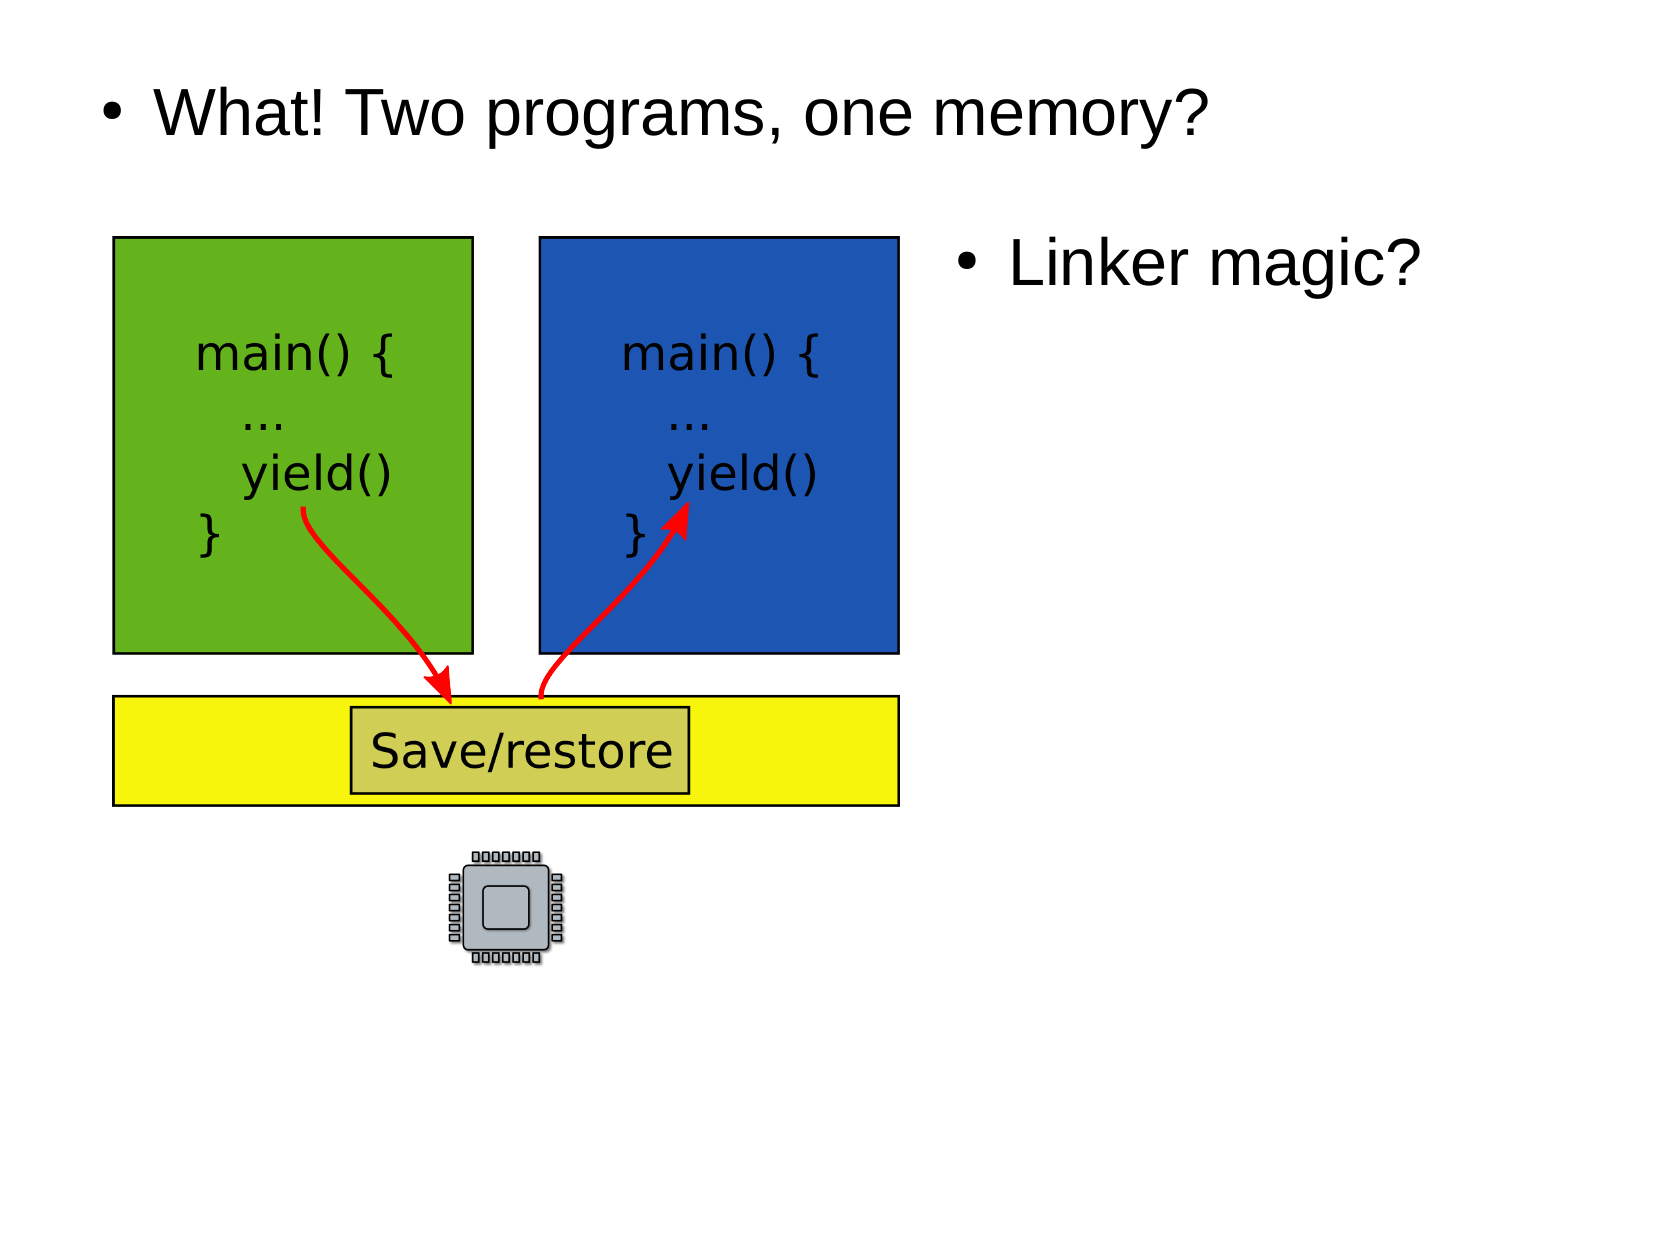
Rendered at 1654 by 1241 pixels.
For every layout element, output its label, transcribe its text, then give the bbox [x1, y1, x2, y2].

picture [112, 236, 900, 976]
list What! Two programs, one memory? [82, 75, 1576, 151]
list Linker magic? [937, 225, 1613, 1160]
